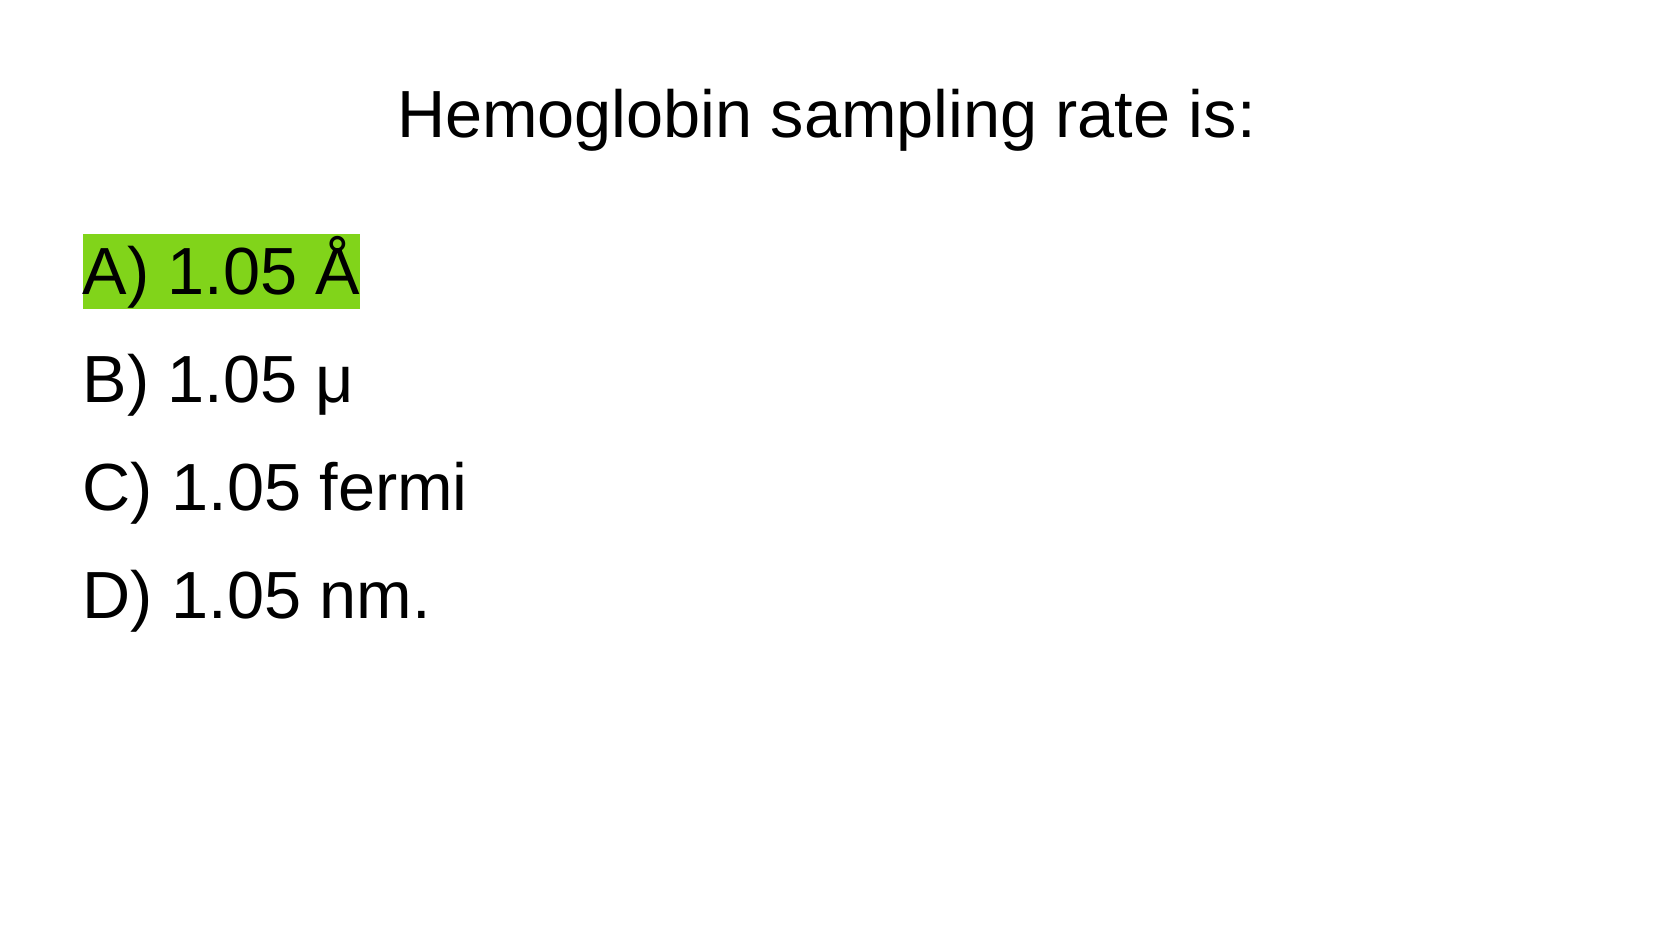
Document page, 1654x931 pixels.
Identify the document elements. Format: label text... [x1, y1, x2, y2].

subtitle 1.05 Å 1.05 μ 1.05 fermi 1.05 nm. [82, 217, 1571, 757]
title Hemoglobin sampling rate is: [82, 37, 1571, 193]
